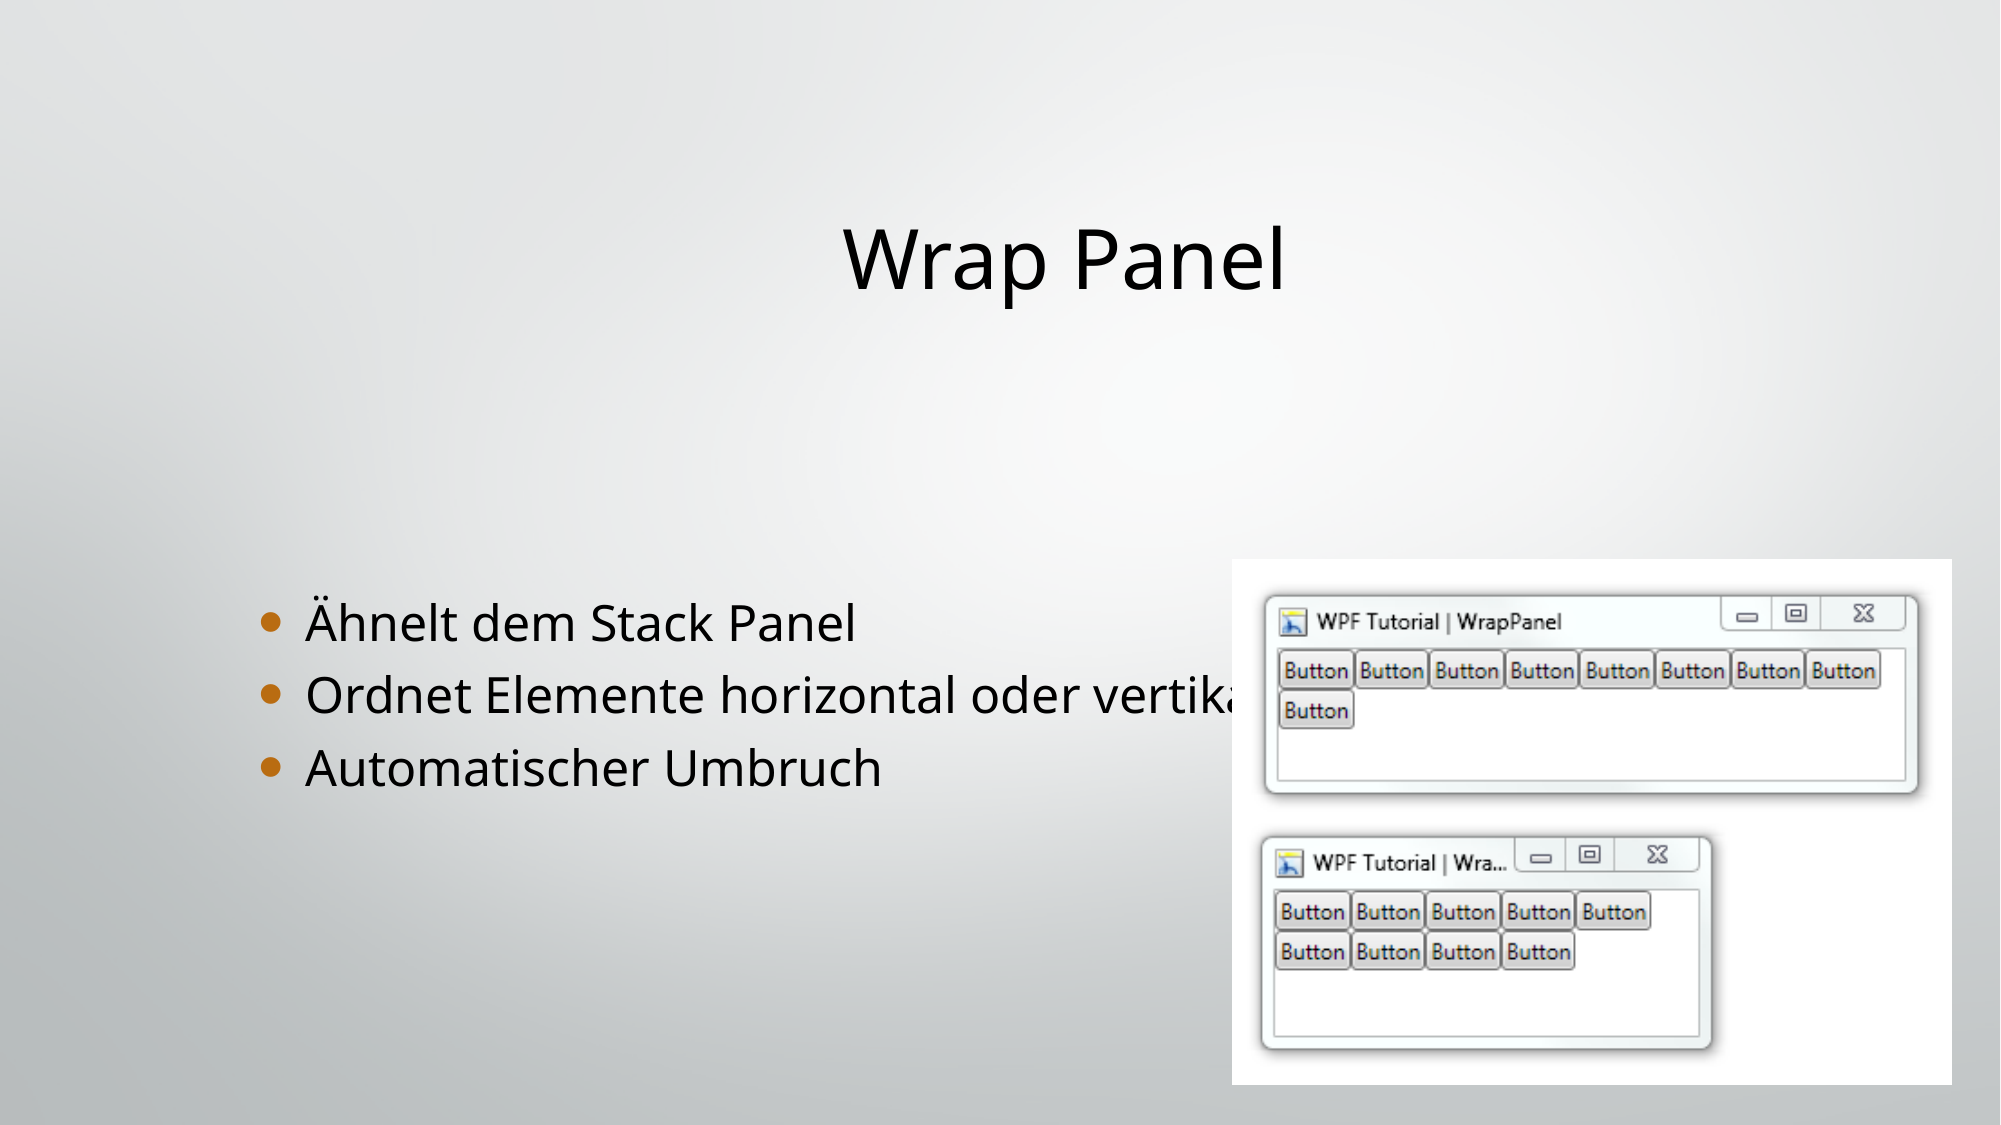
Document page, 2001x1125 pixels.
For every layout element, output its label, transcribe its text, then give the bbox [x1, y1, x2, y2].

list Ähnelt dem Stack Panel Ordnet Elemente horizontal oder vertikal Automatischer Umbruch [243, 437, 1887, 950]
picture [0, 0, 2001, 1125]
title Wrap Panel [243, 112, 1887, 400]
